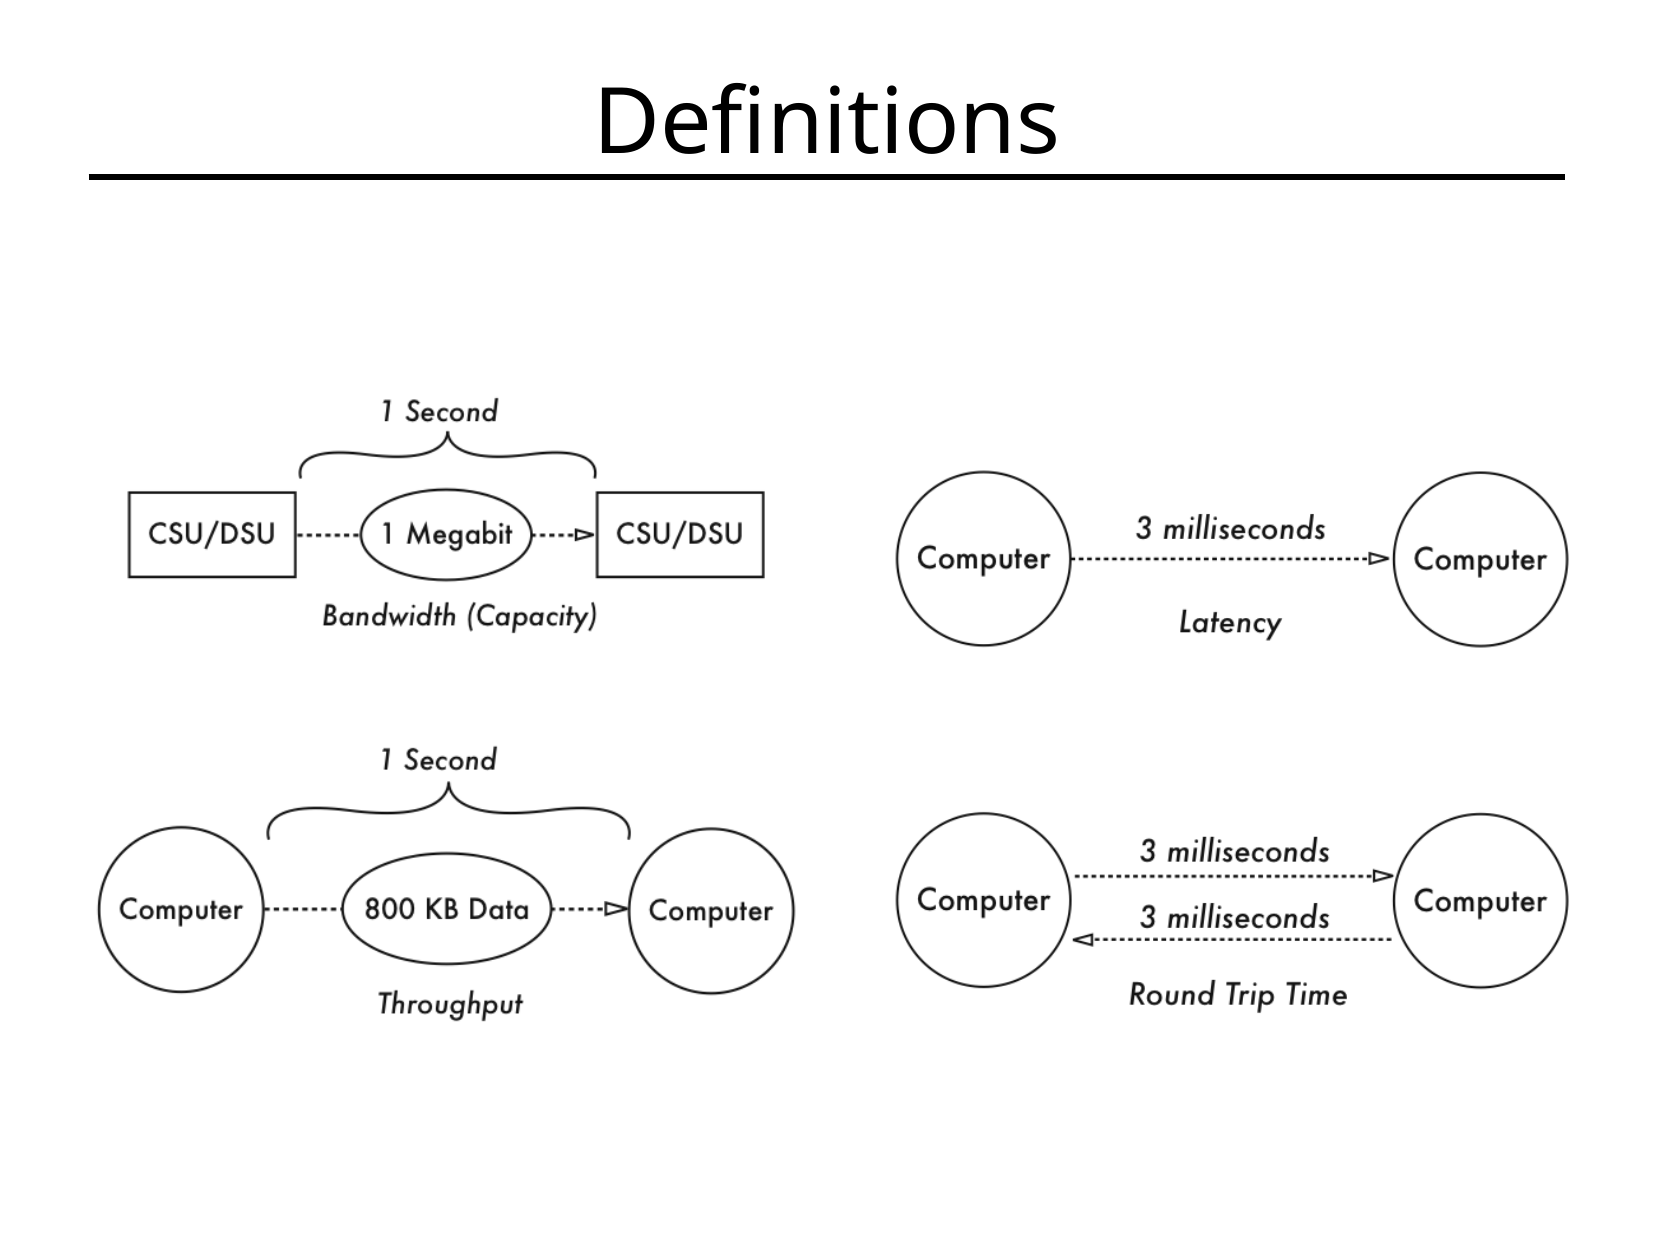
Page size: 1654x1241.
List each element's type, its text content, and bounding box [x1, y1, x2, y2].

title Definitions [82, 29, 1571, 207]
picture [14, 383, 1634, 1045]
